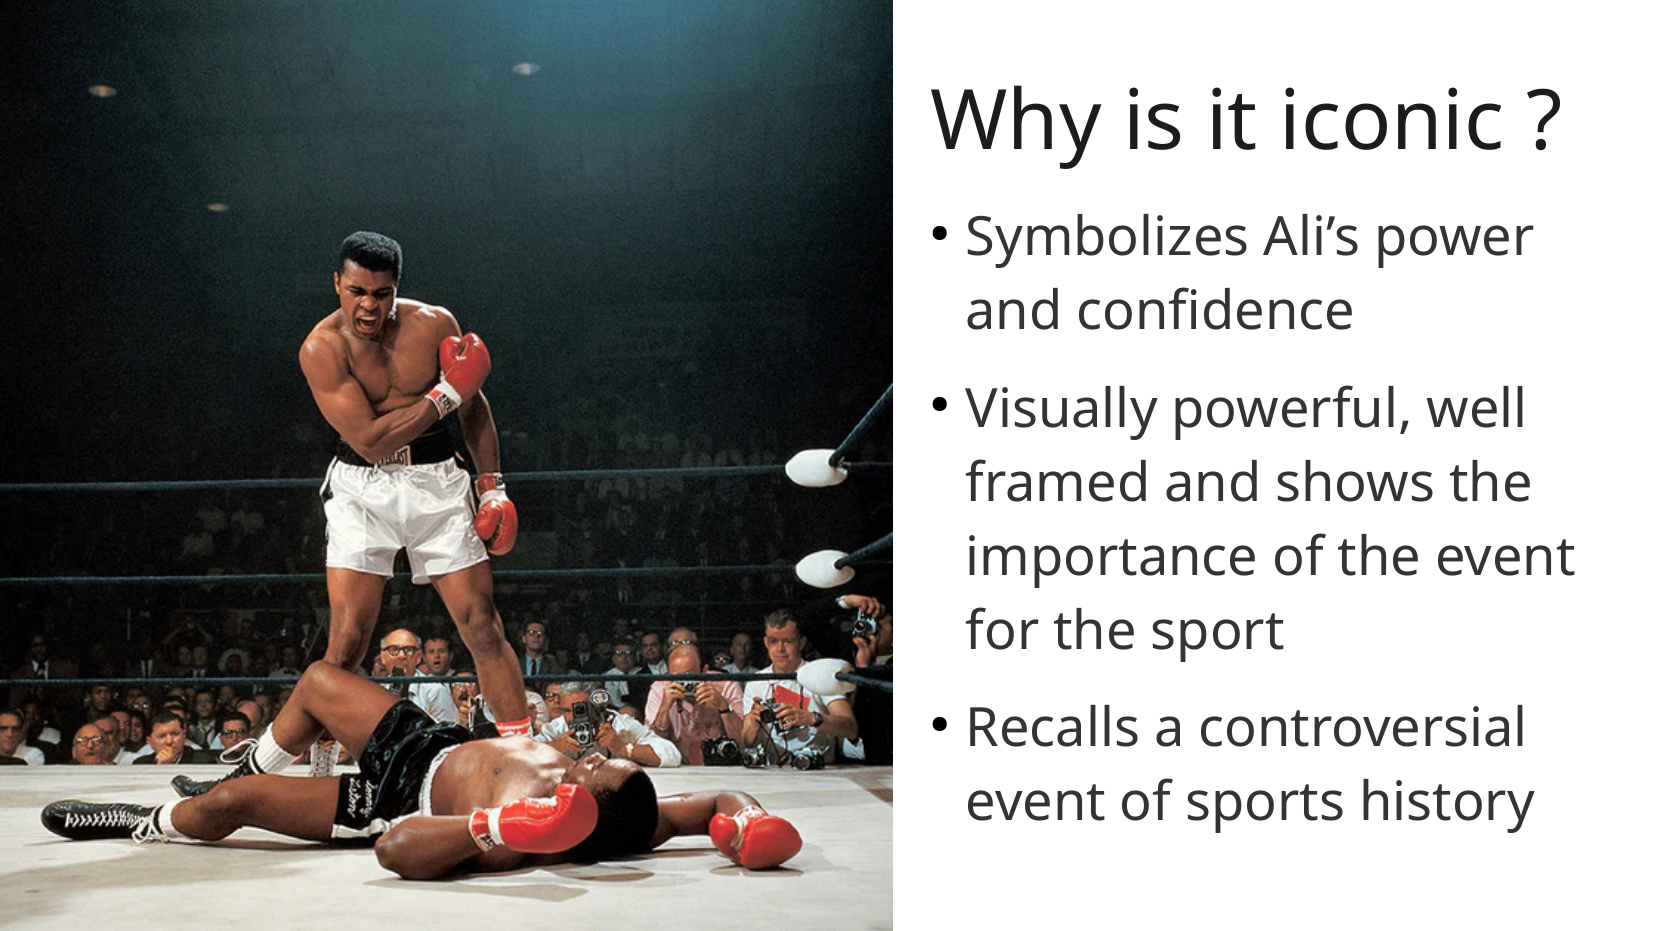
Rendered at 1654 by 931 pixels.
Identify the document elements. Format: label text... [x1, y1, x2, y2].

picture [0, 0, 893, 931]
text_box Why is it iconic ? Symbolizes Ali’s power and confidence Visually powerful, well framed and shows the importance of the event for the sport Recalls a controversial event of sports history [915, 53, 1595, 910]
